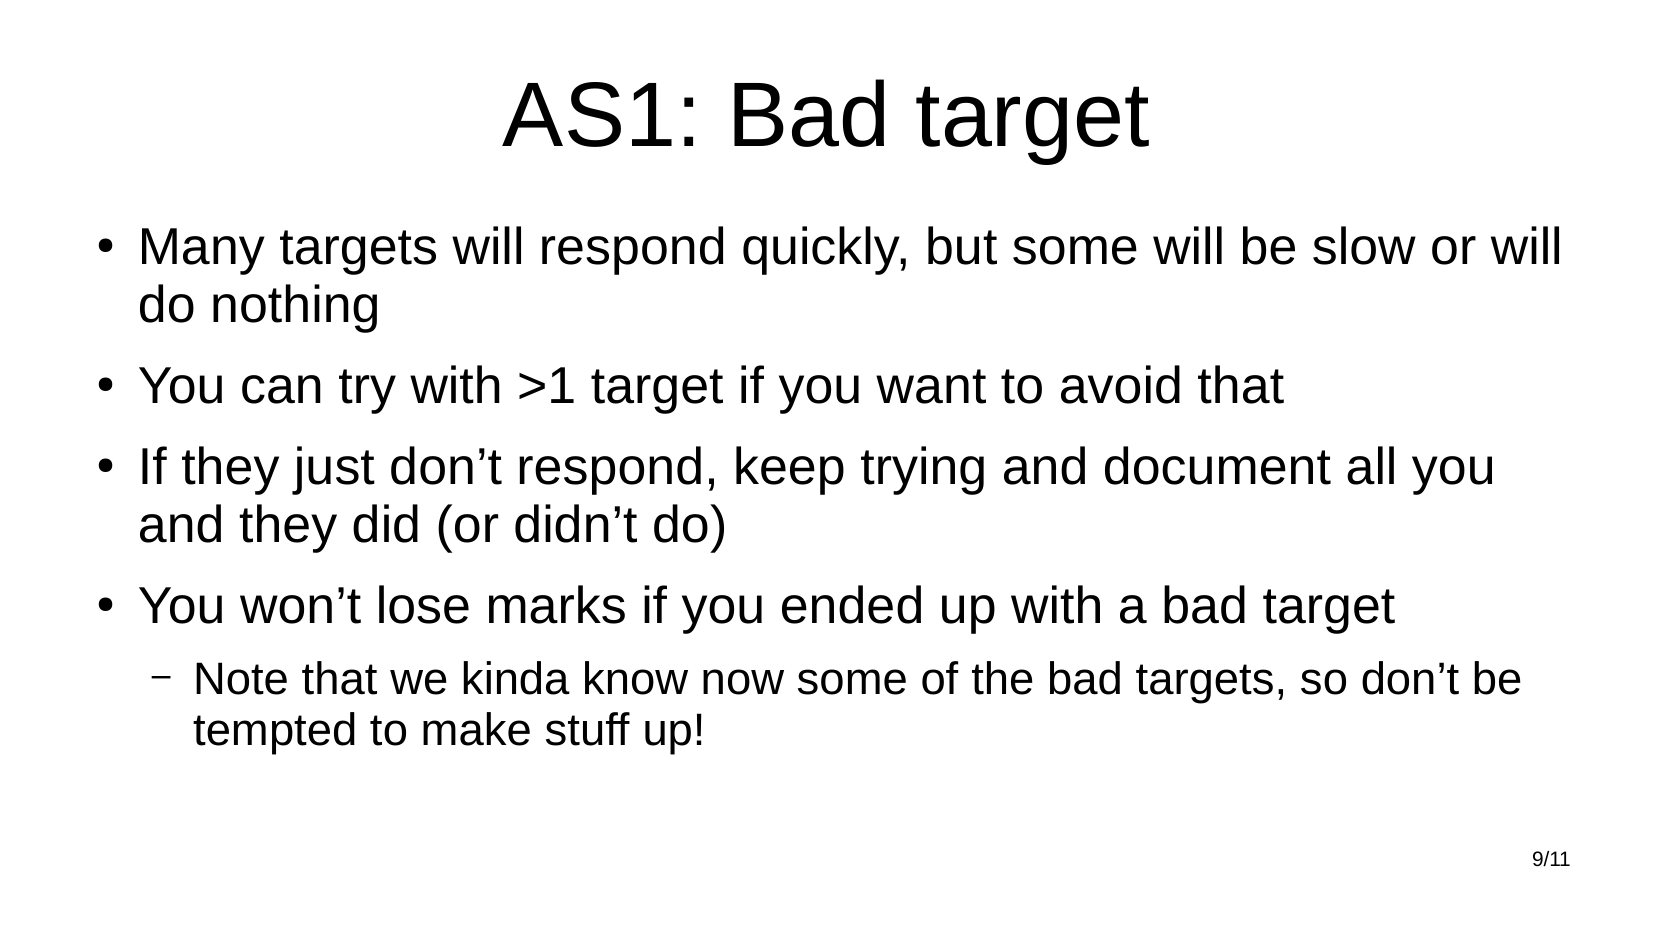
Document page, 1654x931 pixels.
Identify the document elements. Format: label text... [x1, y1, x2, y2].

list Many targets will respond quickly, but some will be slow or will do nothing You can try with >1 target if you want to avoid that If they just don’t respond, keep trying and document all you and they did (or didn’t do) You won’t lose marks if you ended up with a bad target Note that we kinda know now some of the bad targets, so don’t be tempted to make stuff up! [82, 217, 1571, 758]
title AS1: Bad target [82, 37, 1571, 193]
